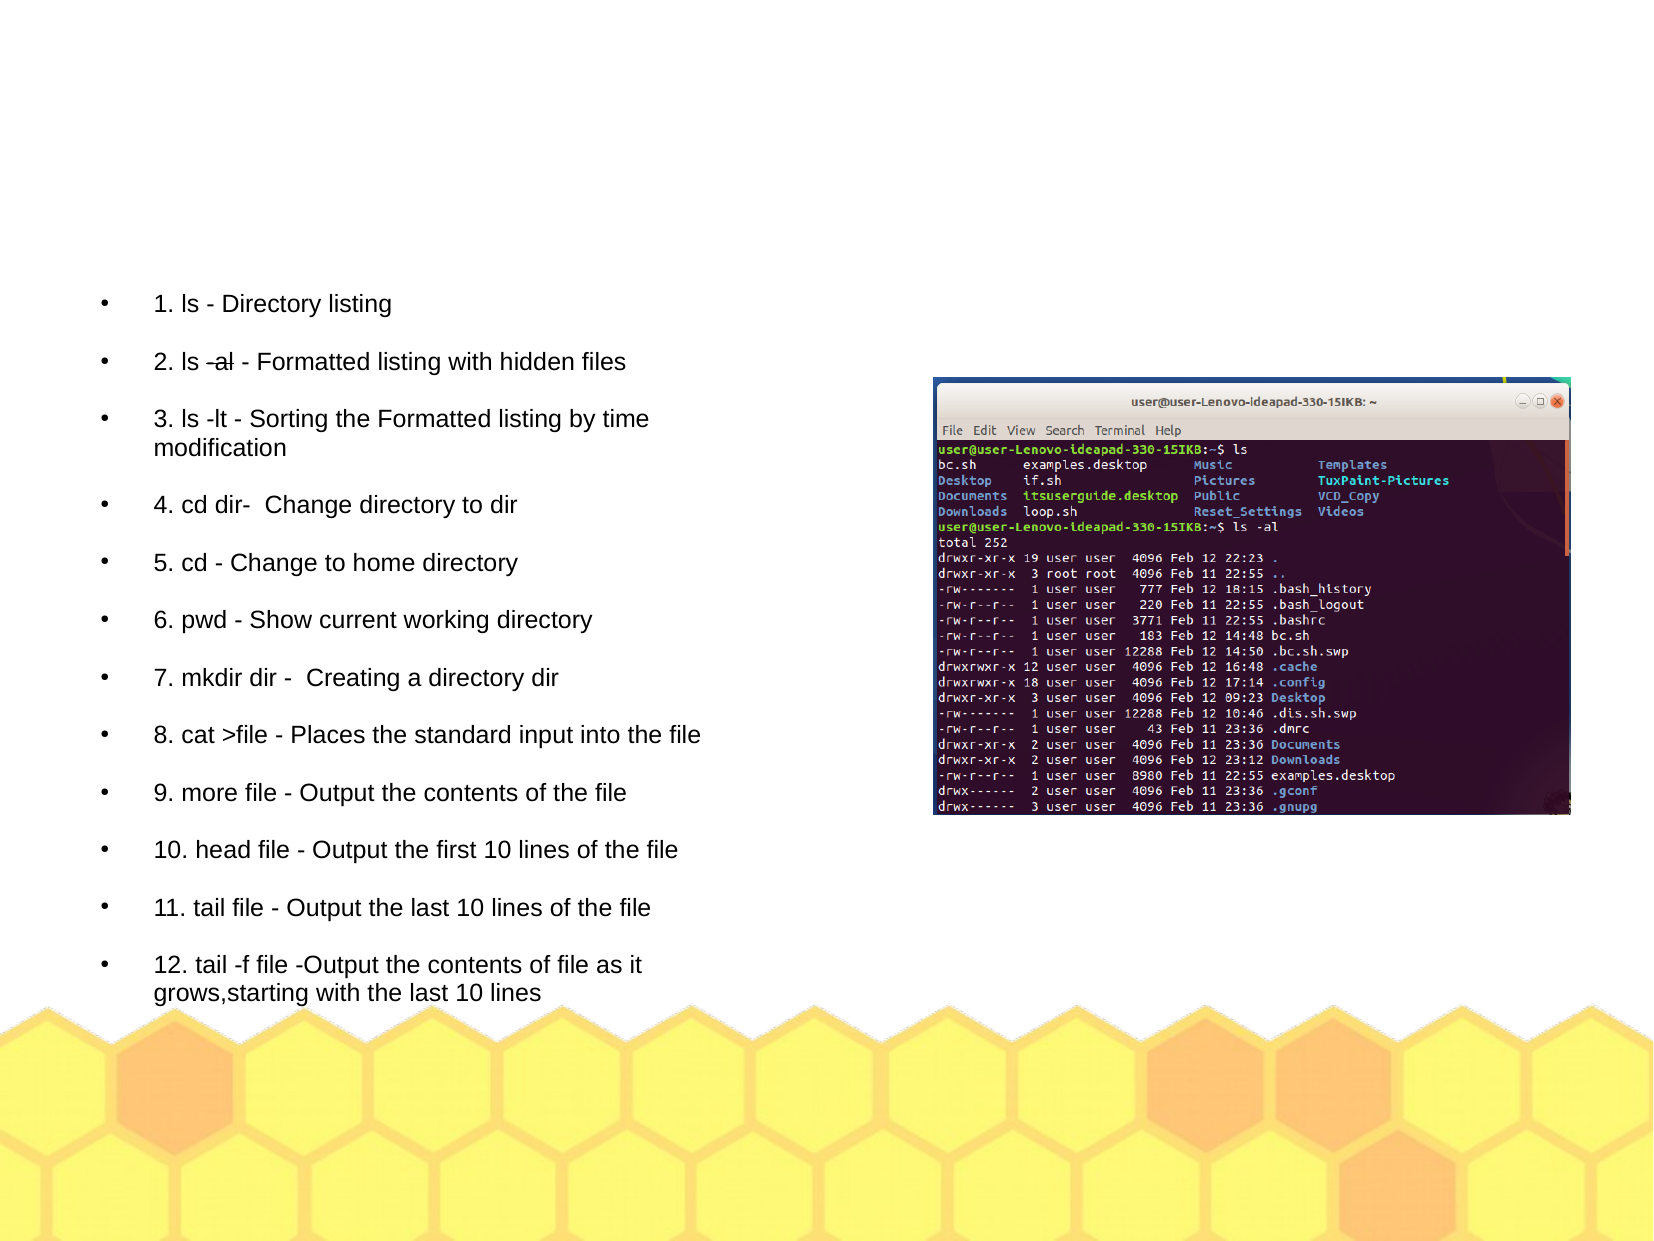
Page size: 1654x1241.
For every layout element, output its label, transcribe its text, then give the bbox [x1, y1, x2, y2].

picture [0, 1001, 1654, 1241]
picture [933, 377, 1571, 815]
list 1. ls - Directory listing 2. ls -al - Formatted listing with hidden files 3. ls -lt - Sorting the Formatted listing by time modification 4. cd dir- Change directory to dir 5. cd - Change to home directory 6. pwd - Show current working directory 7. mkdir dir - Creating a directory dir 8. cat >file - Places the standard input into the file 9. more file - Output the contents of the file 10. head file - Output the first 10 lines of the file 11. tail file - Output the last 10 lines of the file 12. tail -f file -Output the contents of file as it grows,starting with the last 10 lines [82, 290, 792, 1010]
